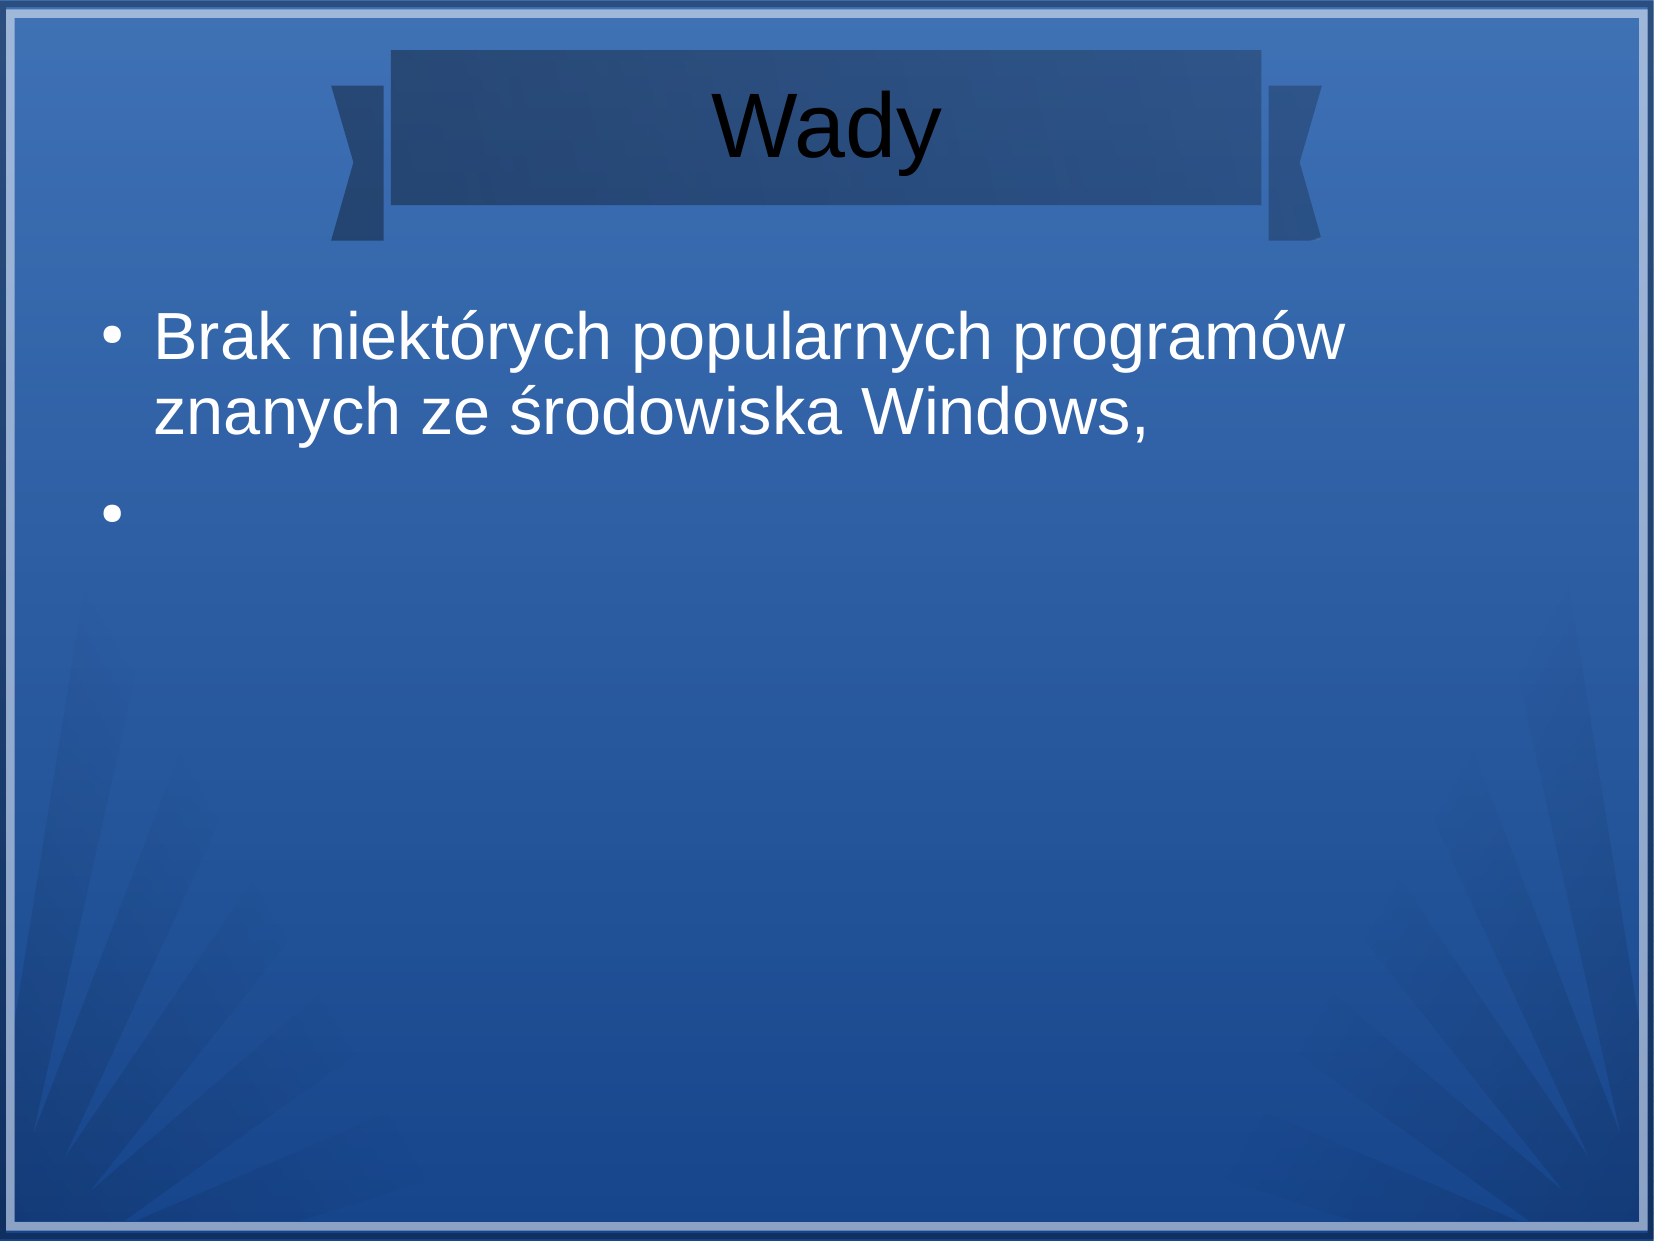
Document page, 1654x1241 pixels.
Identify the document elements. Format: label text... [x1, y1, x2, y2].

list Brak niektórych popularnych programów znanych ze środowiska Windows, [82, 299, 1571, 1241]
title Wady [389, 47, 1264, 205]
